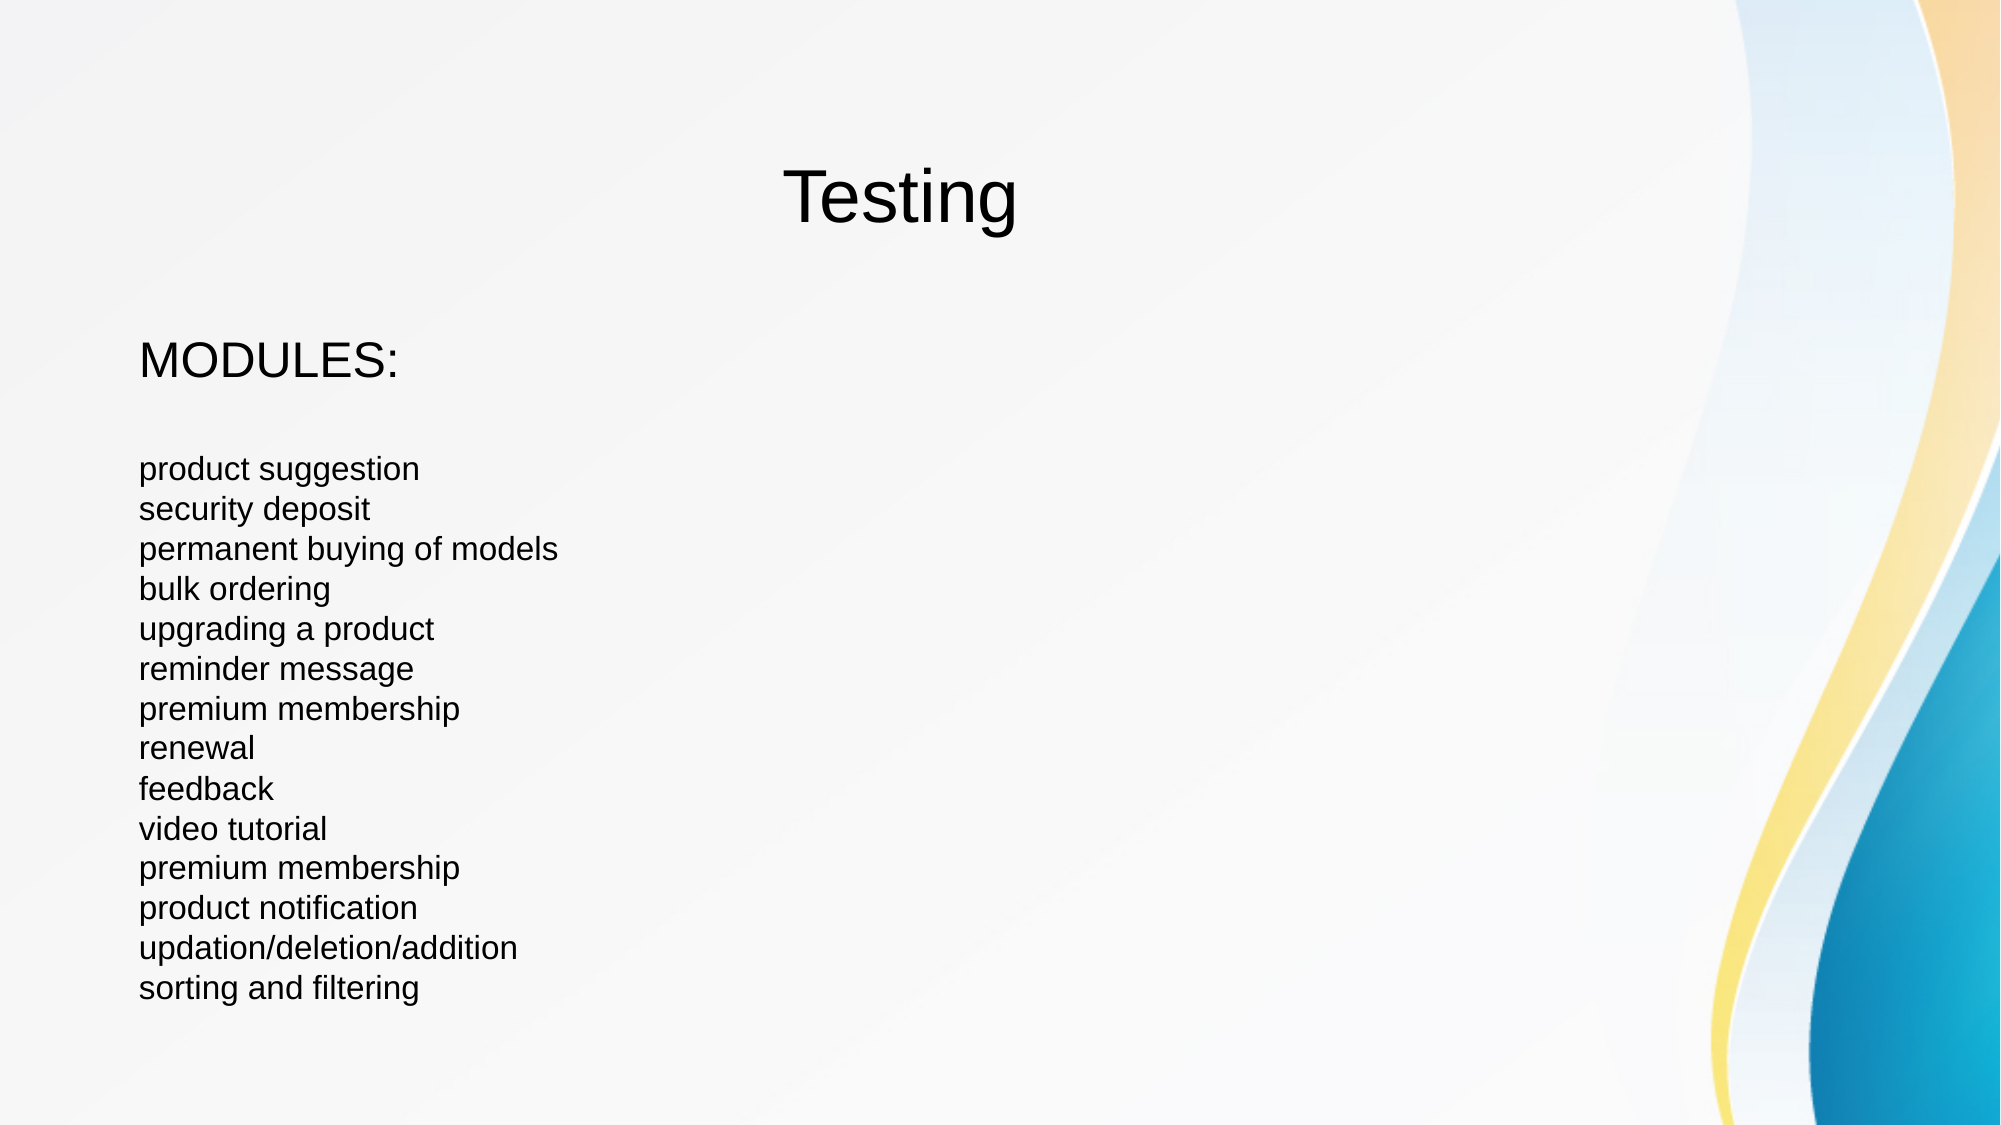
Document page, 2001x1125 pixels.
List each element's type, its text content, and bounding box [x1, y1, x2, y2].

title Testing MODULES: product suggestion security deposit permanent buying of models bulk ordering upgrading a product reminder message premium membership renewal feedback video tutorial premium membership product notification updation/deletion/addition sorting and filtering [124, 59, 1863, 1125]
picture [0, 0, 2001, 1125]
